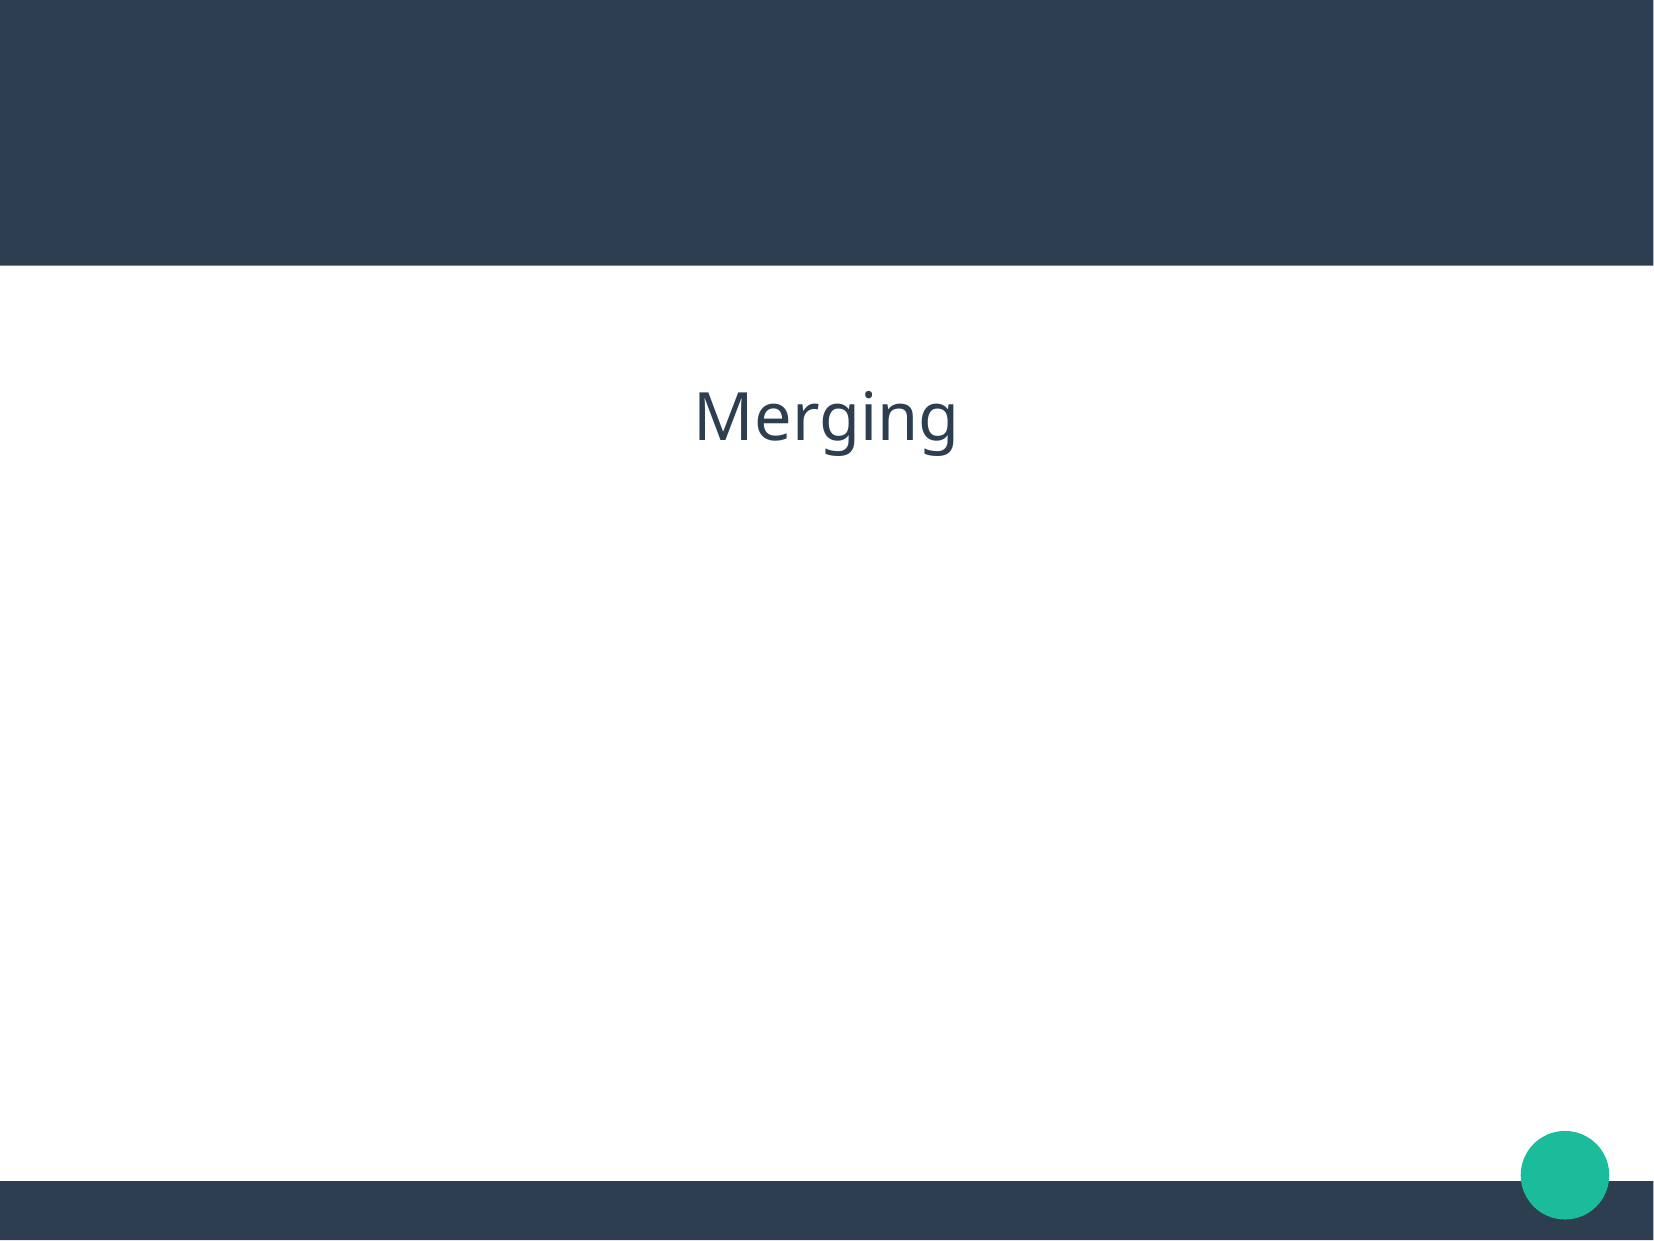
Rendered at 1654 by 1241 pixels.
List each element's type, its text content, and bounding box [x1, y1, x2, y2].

subtitle Merging [59, 49, 1595, 779]
